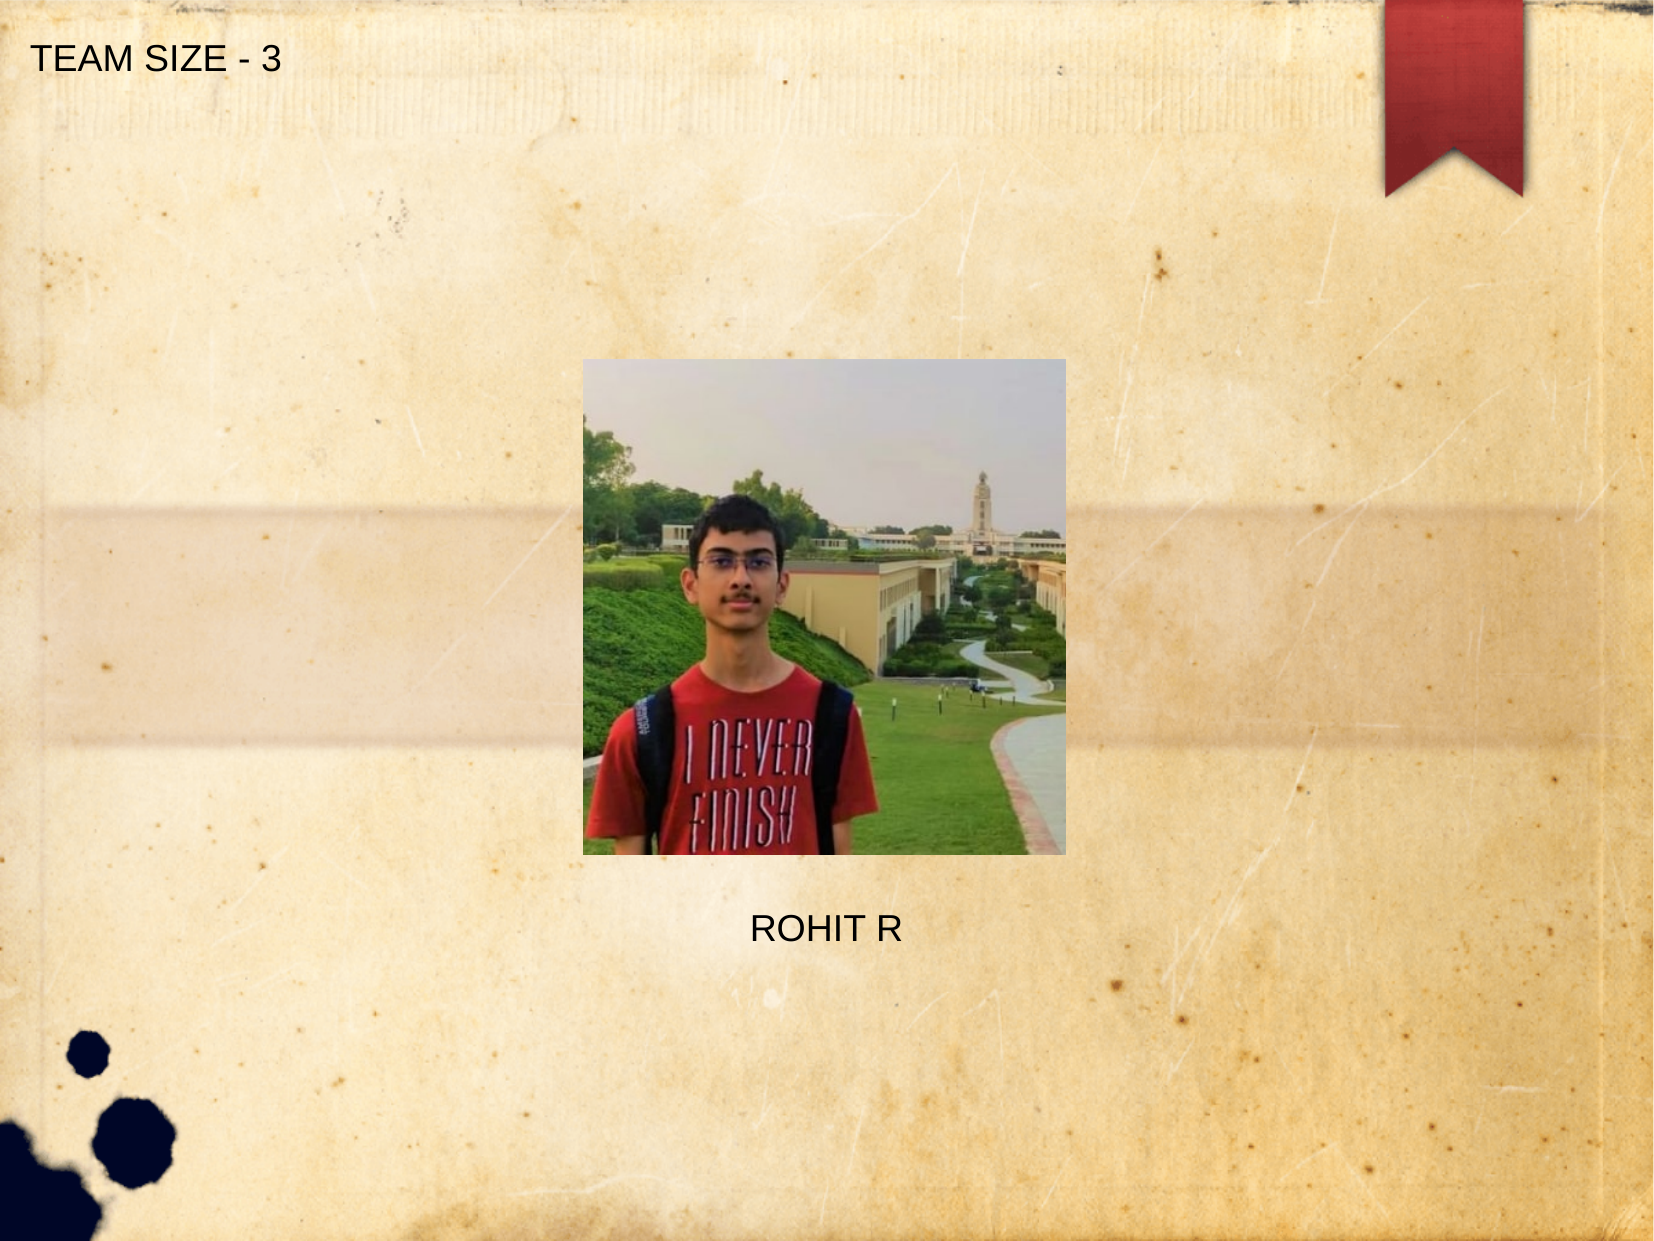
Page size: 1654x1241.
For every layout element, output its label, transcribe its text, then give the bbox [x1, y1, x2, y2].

picture [0, 0, 1654, 1241]
text_box TEAM SIZE - 3 [15, 30, 1171, 87]
text_box ROHIT R [585, 900, 1066, 957]
